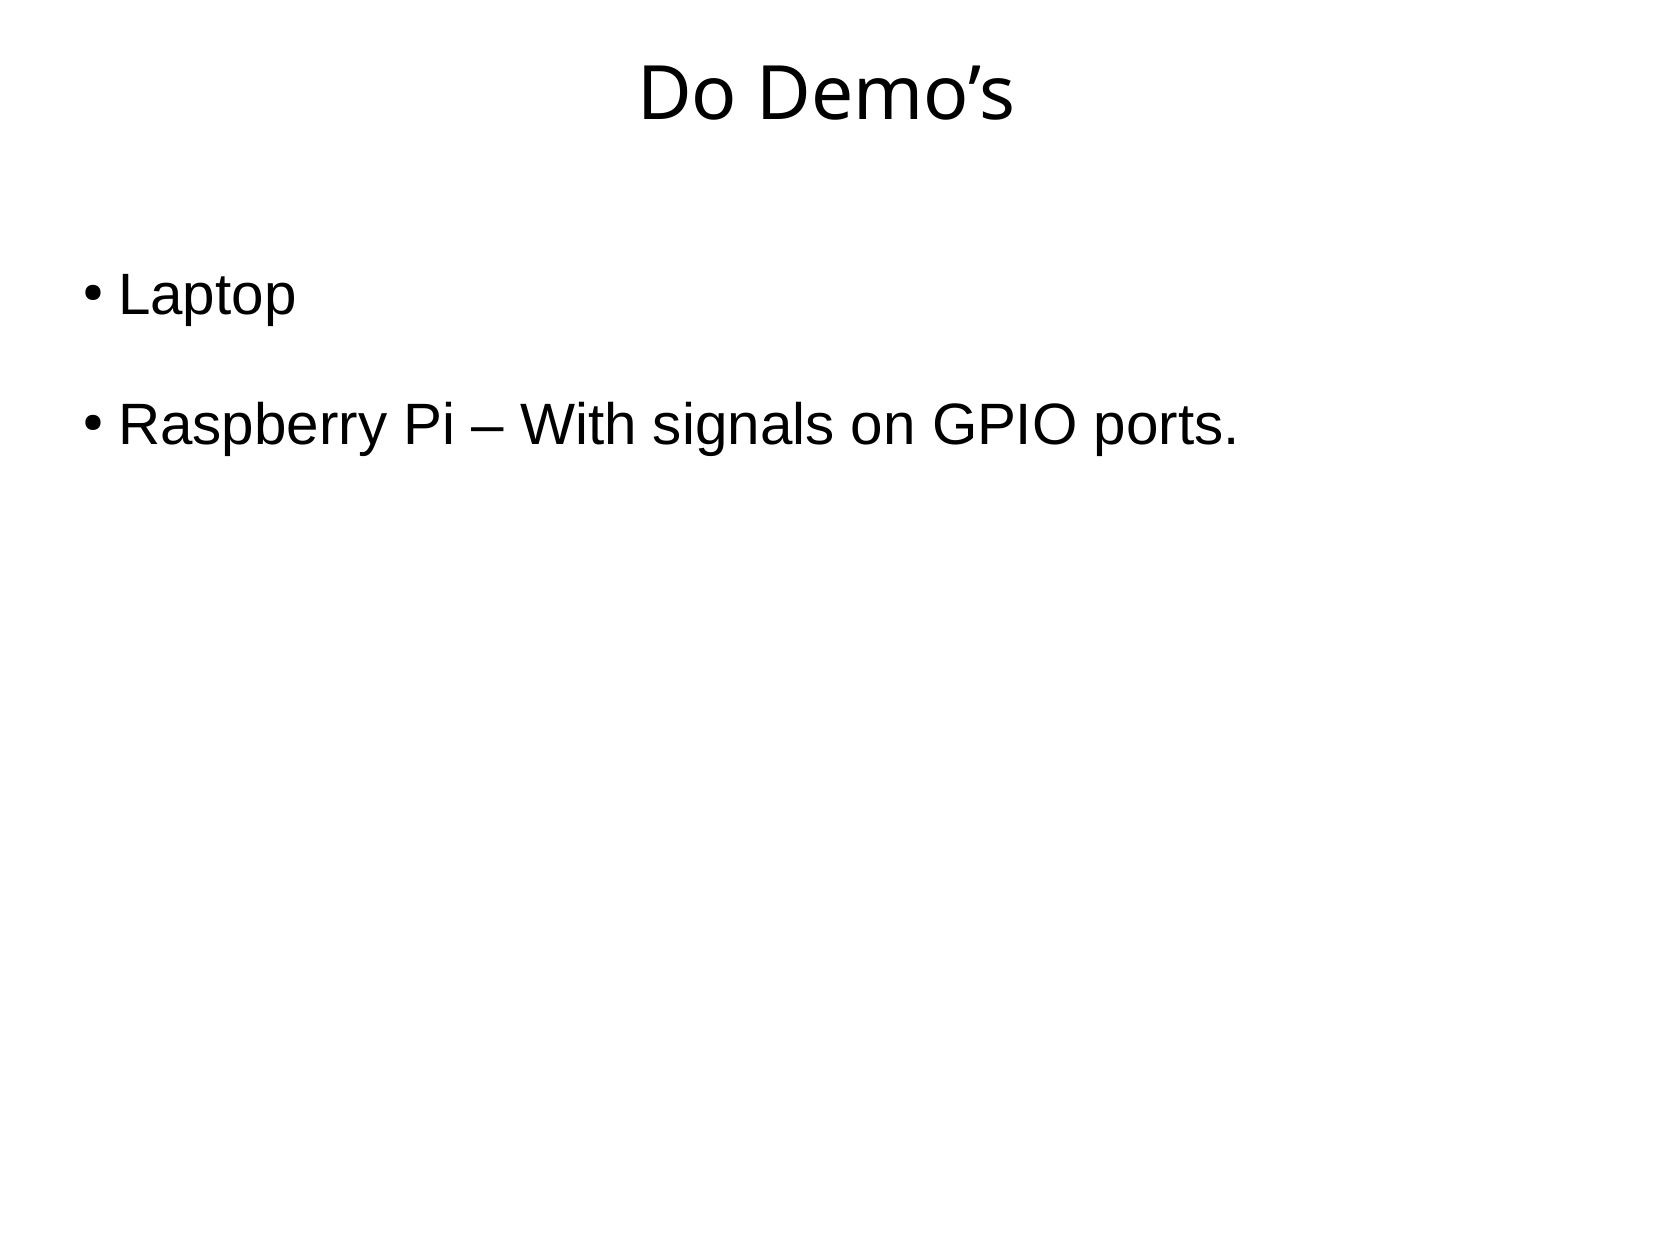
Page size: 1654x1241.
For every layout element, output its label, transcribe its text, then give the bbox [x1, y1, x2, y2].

subtitle Laptop Raspberry Pi – With signals on GPIO ports. [82, 173, 1571, 480]
title Do Demo’s [82, 48, 1571, 132]
